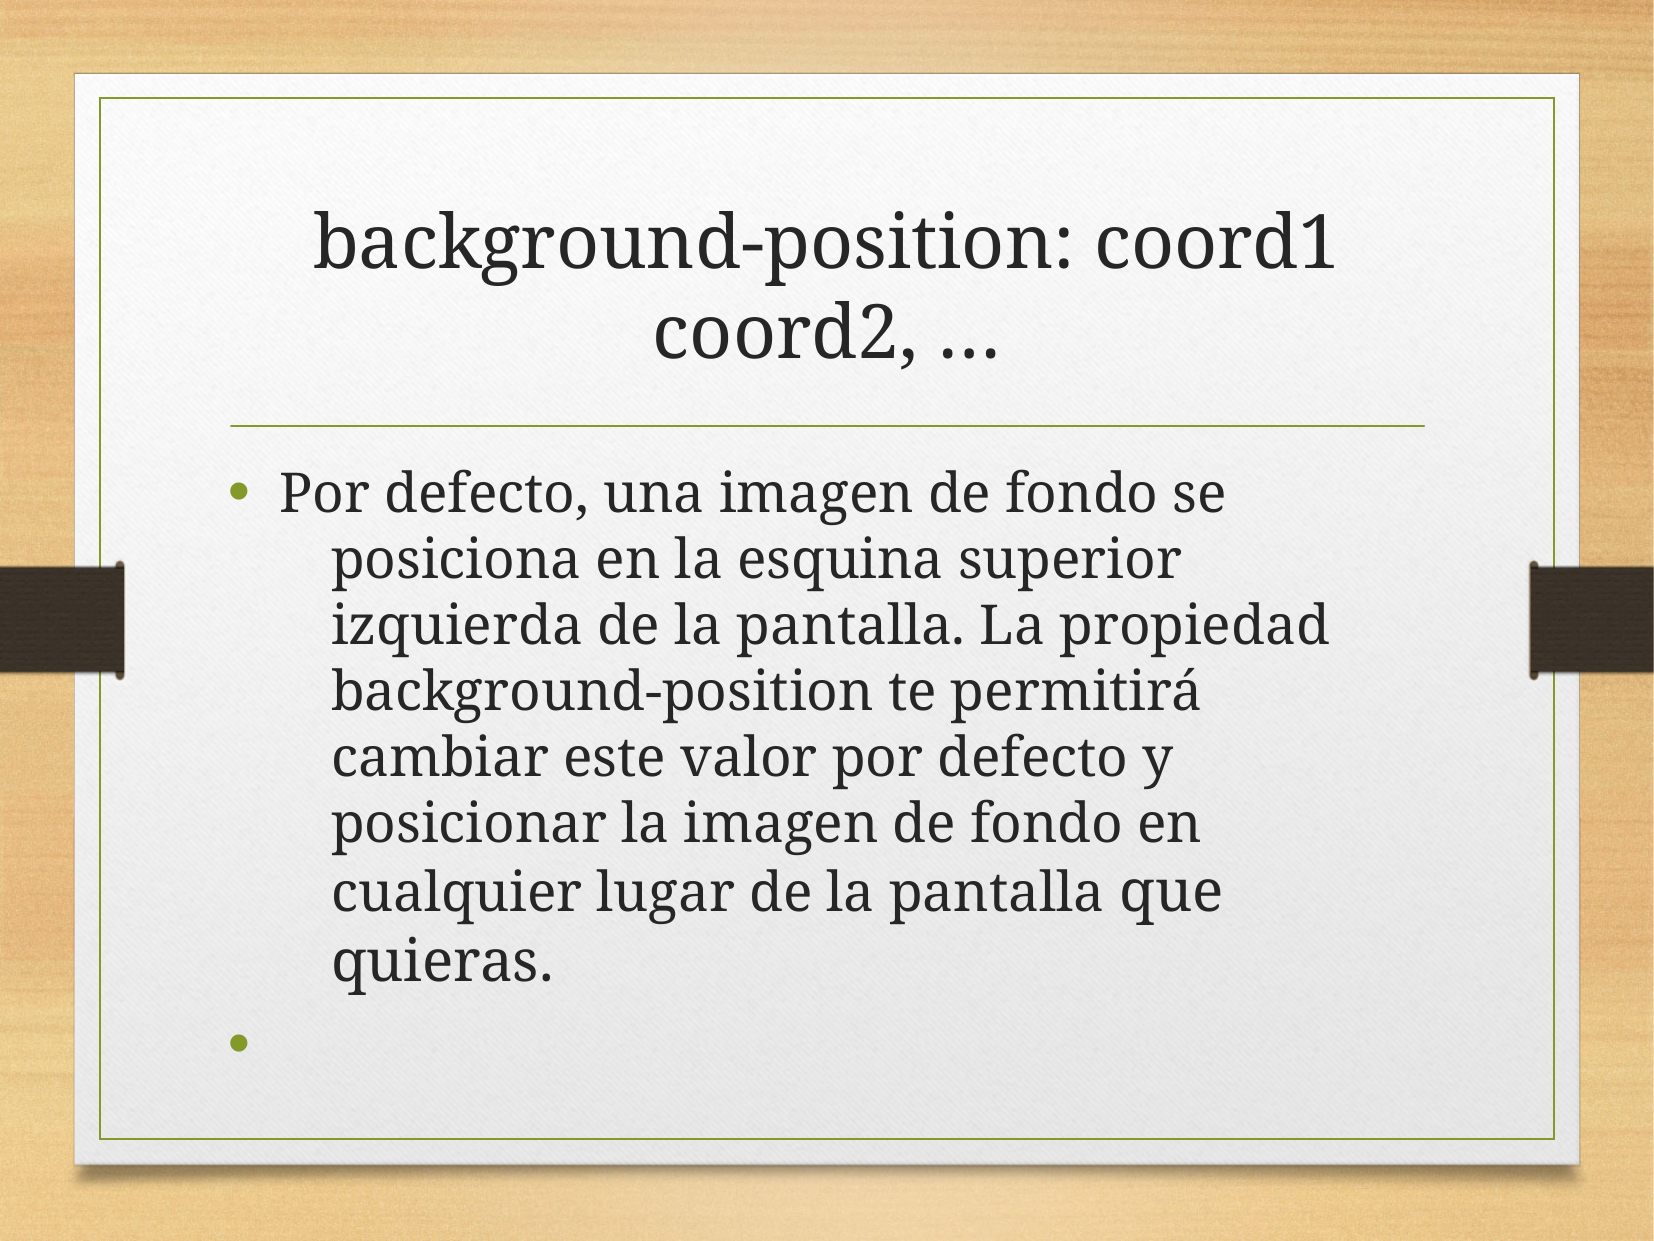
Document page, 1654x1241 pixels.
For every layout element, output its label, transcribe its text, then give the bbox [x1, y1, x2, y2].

list Por defecto, una imagen de fondo se posiciona en la esquina superior izquierda de la pantalla. La propiedad background-position te permitirá cambiar este valor por defecto y posicionar la imagen de fondo en cualquier lugar de la pantalla que quieras. [212, 450, 1443, 1074]
title background-position: coord1 coord2, … [212, 165, 1443, 402]
